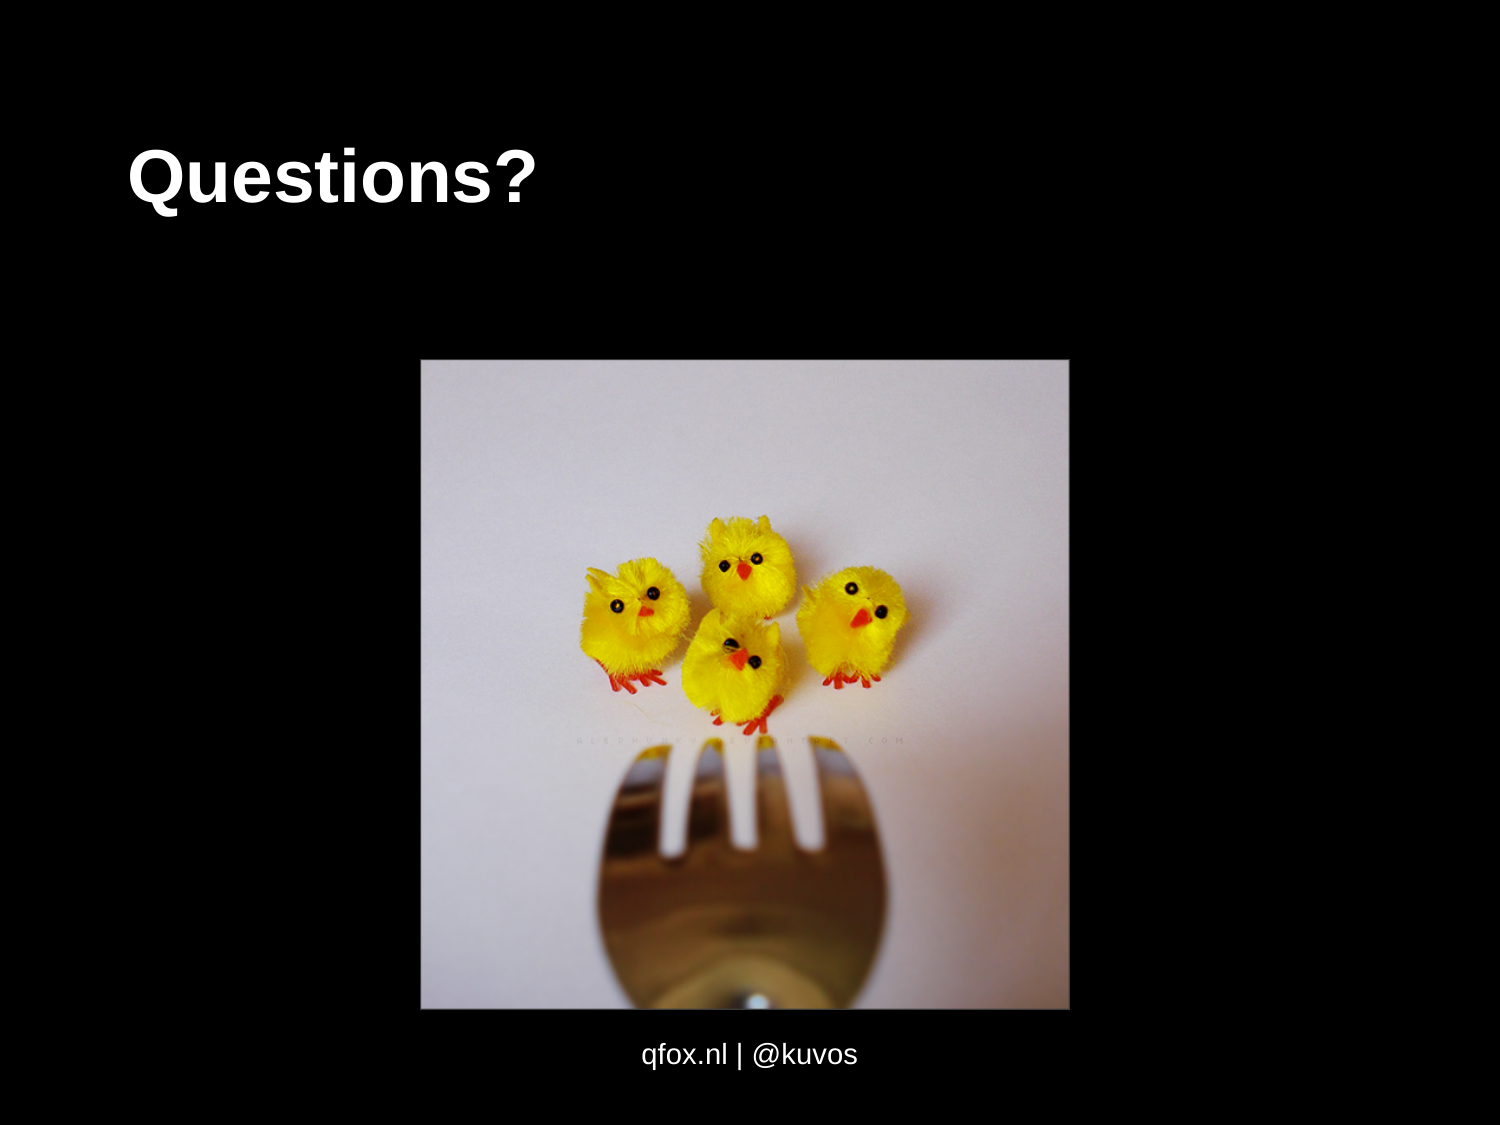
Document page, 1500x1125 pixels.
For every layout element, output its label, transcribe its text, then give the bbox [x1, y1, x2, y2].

list qfox.nl | @kuvos [75, 1035, 1425, 1108]
title Questions? [75, 45, 1426, 233]
picture [420, 359, 1070, 1010]
